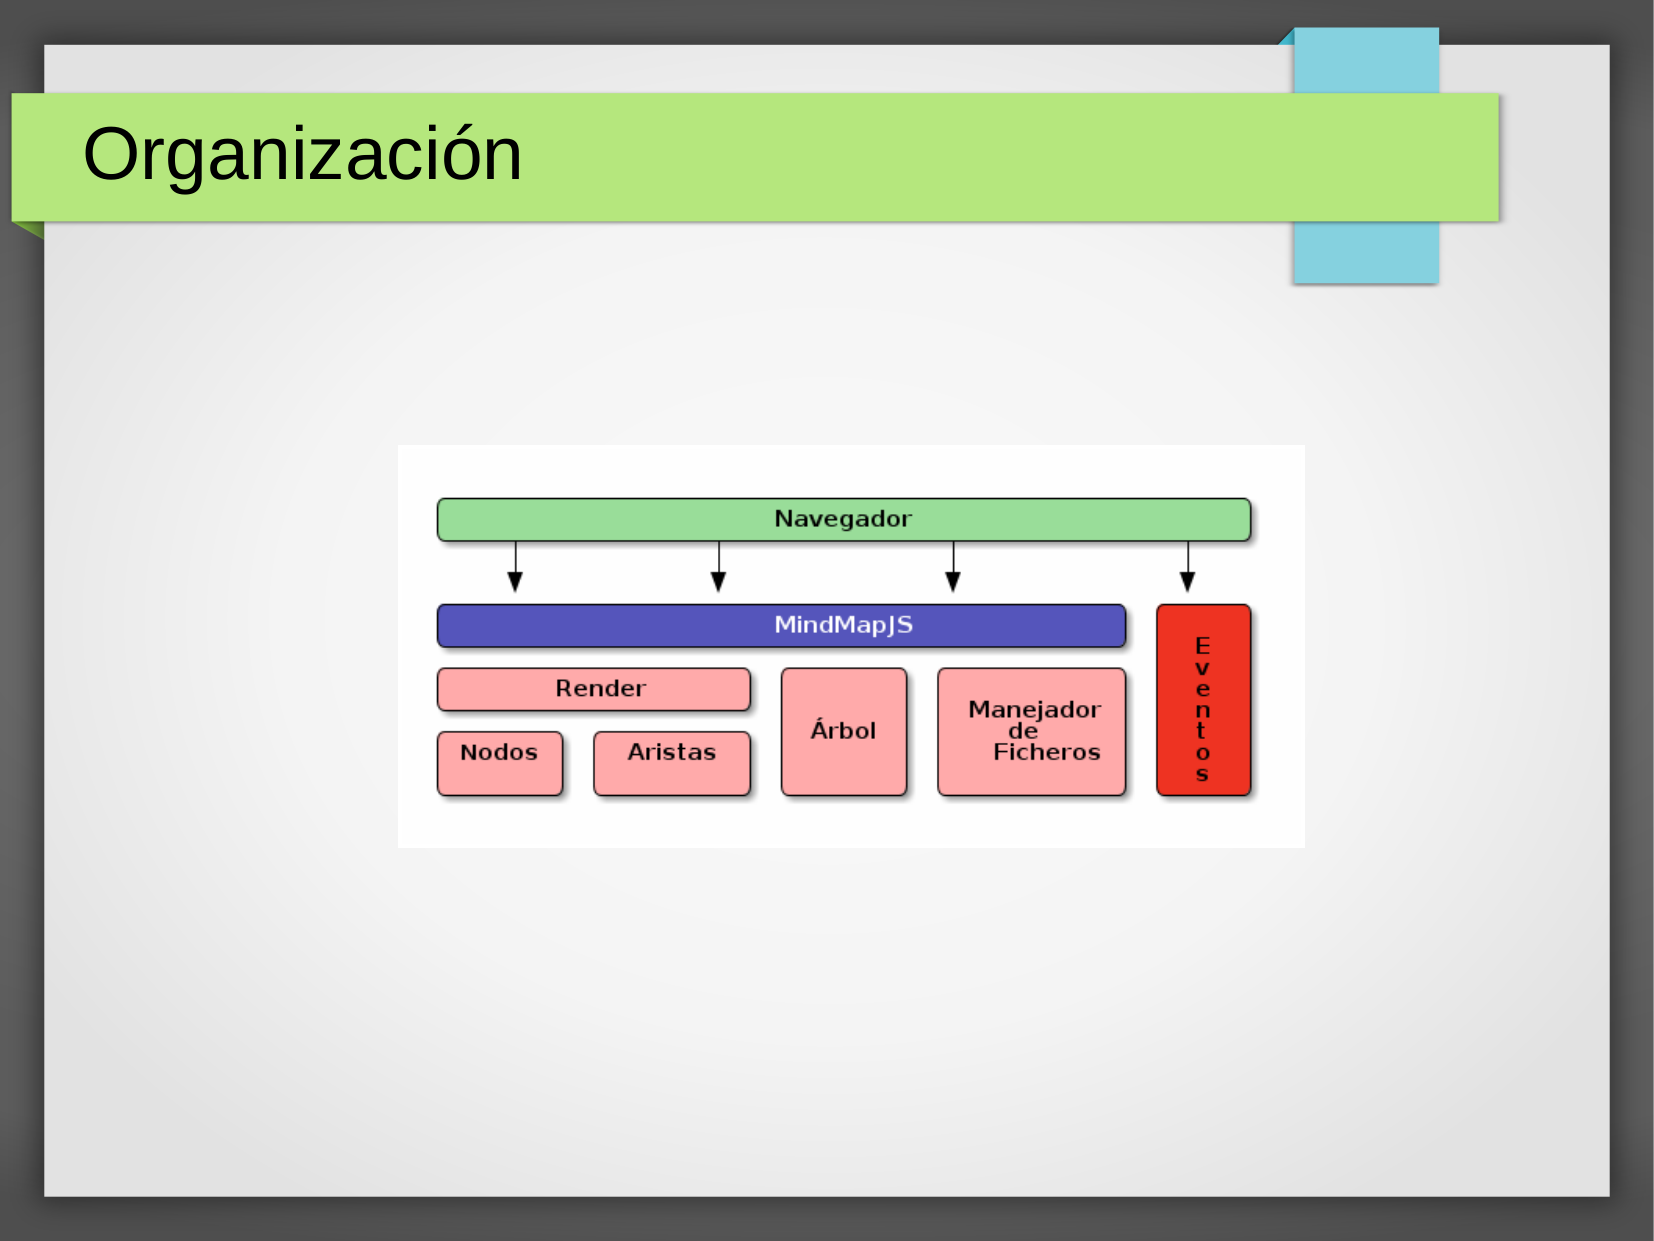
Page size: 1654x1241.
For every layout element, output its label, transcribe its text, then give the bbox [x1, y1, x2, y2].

picture [0, 0, 1654, 1241]
title Organización [82, 94, 1264, 213]
